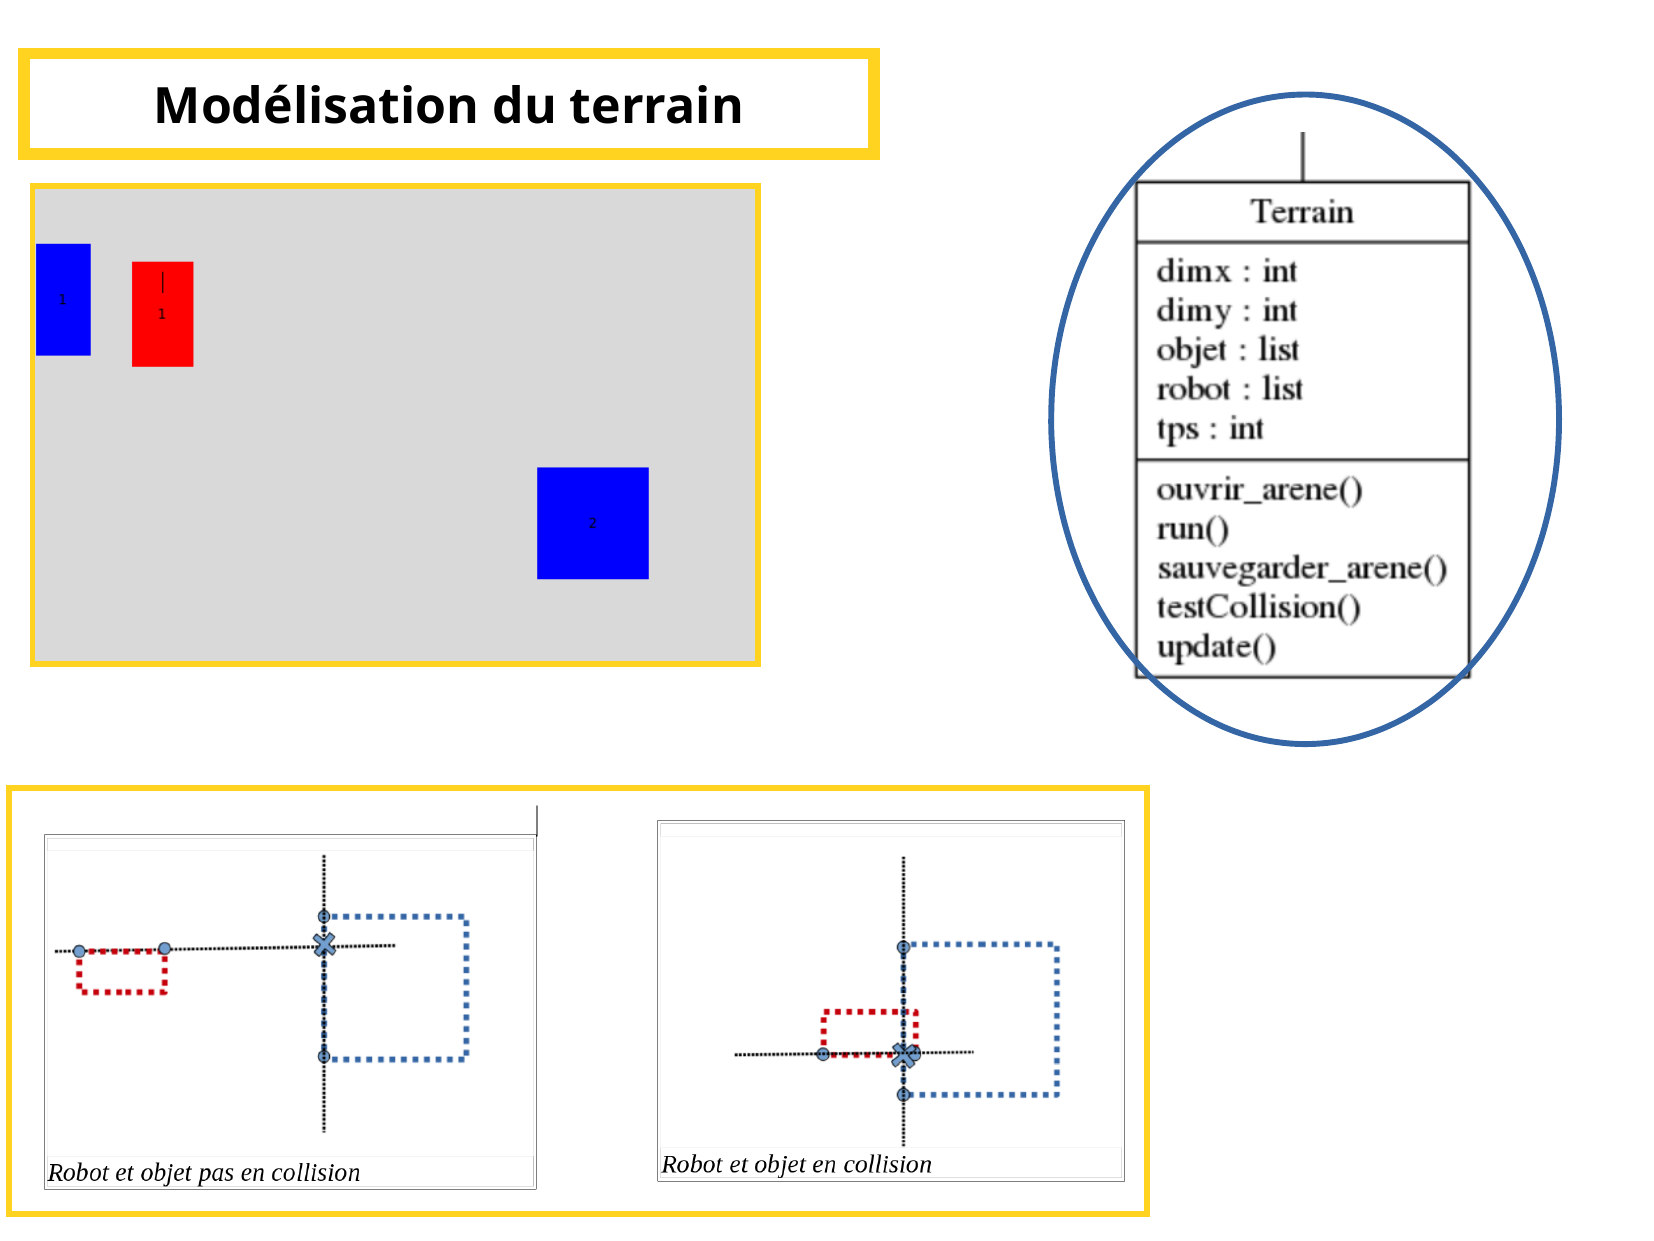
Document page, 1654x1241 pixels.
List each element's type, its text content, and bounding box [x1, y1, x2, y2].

picture [1454, 614, 1513, 688]
title Modélisation du terrain [23, 53, 875, 154]
picture [1126, 132, 1180, 183]
picture [1126, 656, 1156, 688]
picture [35, 188, 756, 662]
picture [1126, 132, 1513, 688]
picture [11, 791, 1144, 1211]
picture [1431, 132, 1513, 224]
